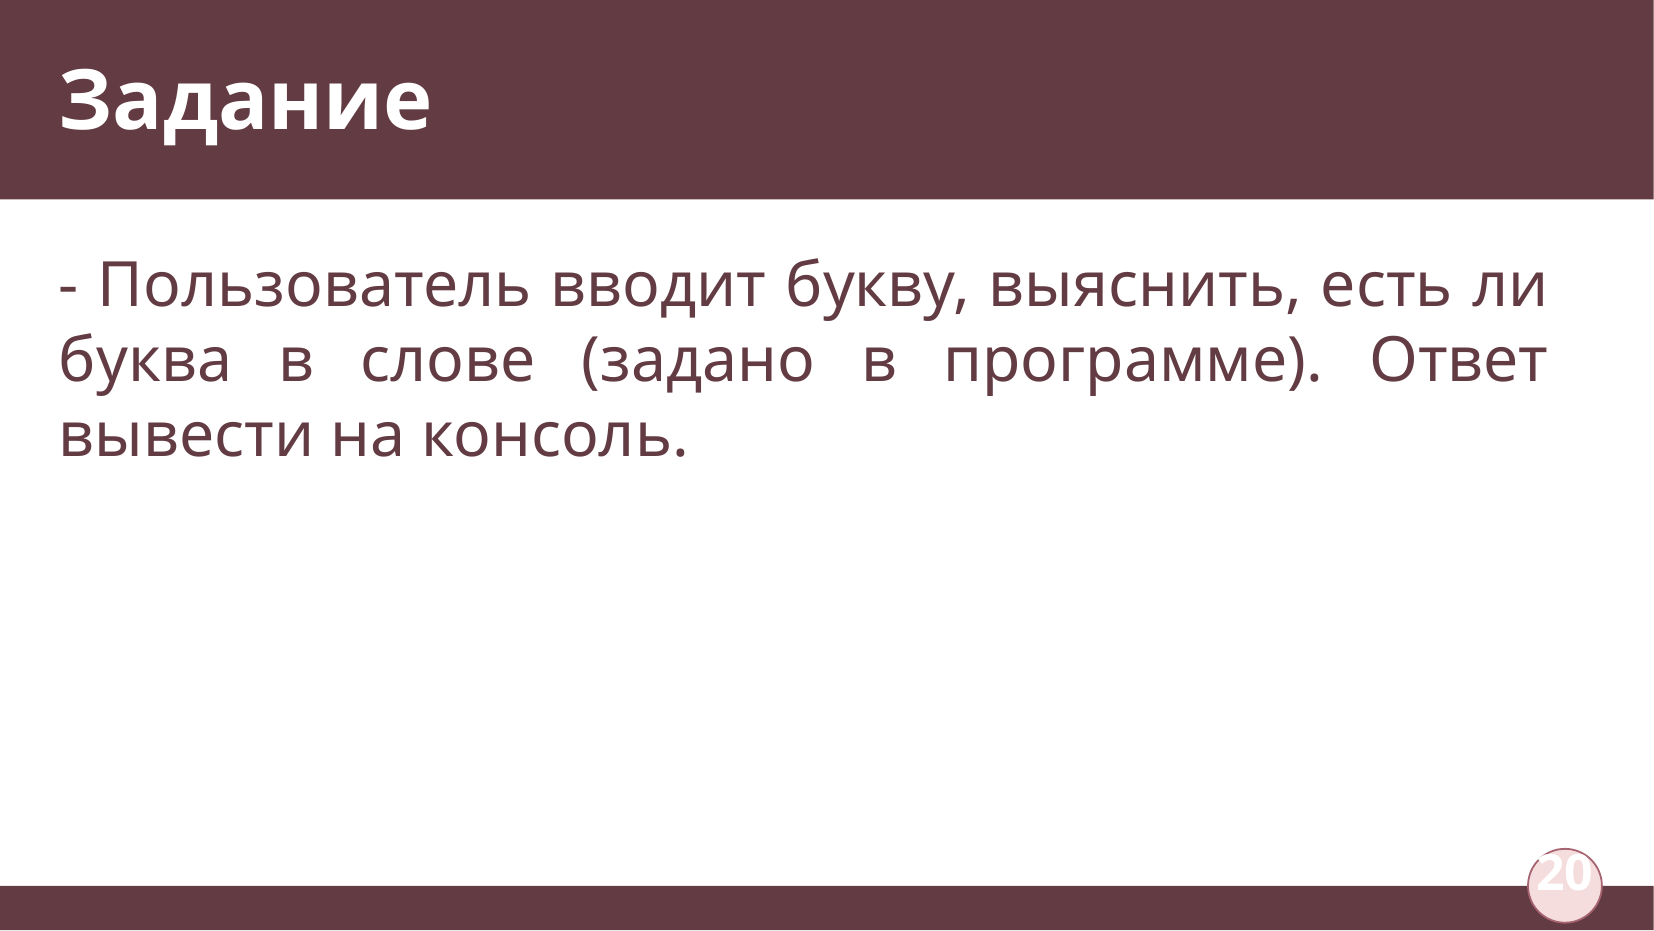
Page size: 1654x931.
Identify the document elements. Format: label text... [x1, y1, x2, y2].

title Задание [59, 37, 1595, 155]
list - Пользователь вводит букву, выяснить, есть ли буква в слове (задано в программе). Ответ вывести на консоль. [59, 243, 1595, 471]
